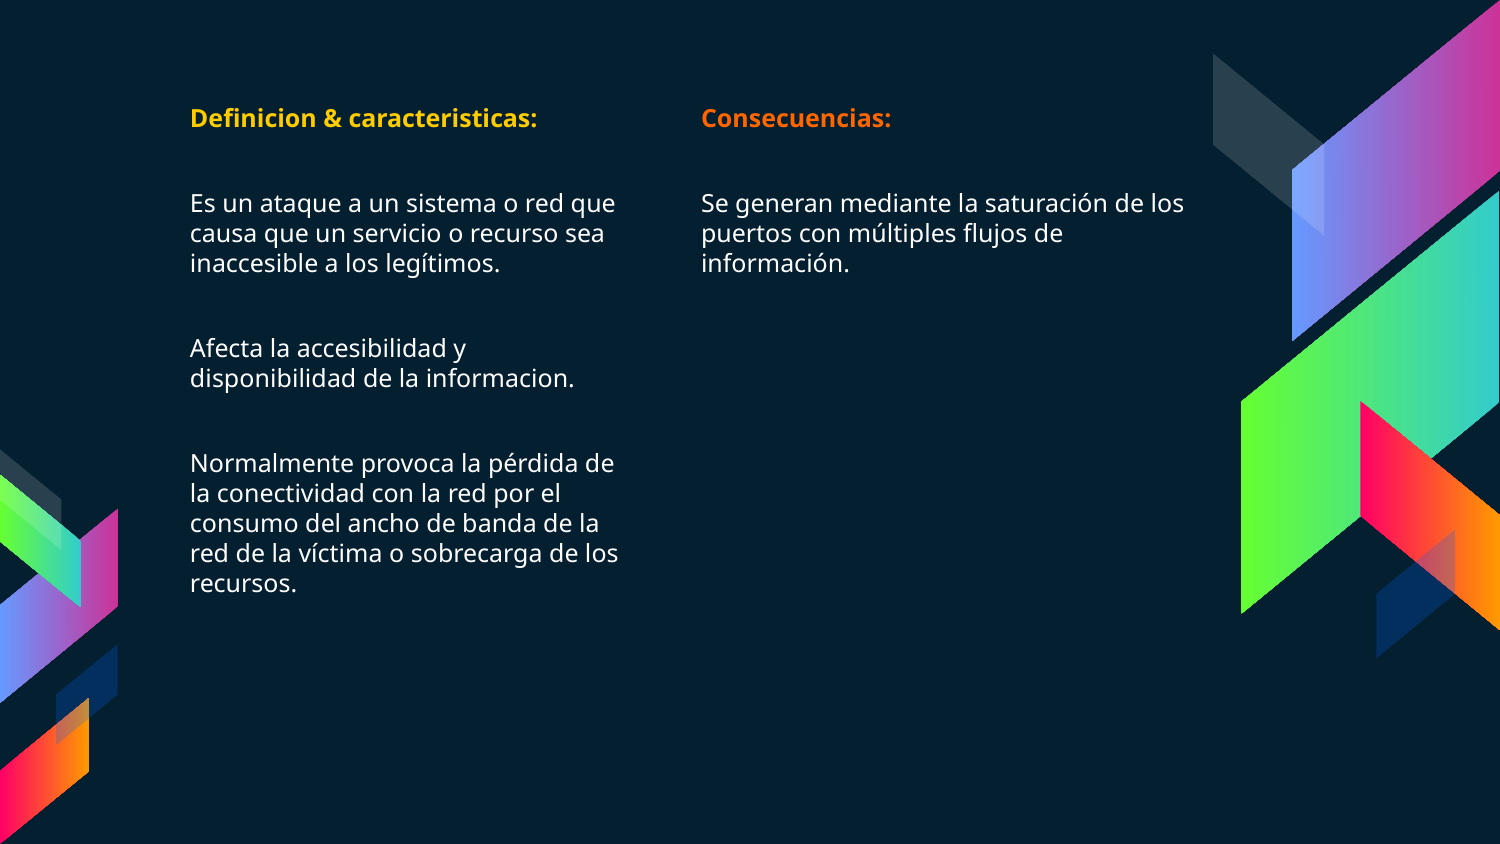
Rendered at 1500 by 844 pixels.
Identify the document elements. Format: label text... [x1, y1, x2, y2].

list Consecuencias: Se generan mediante la saturación de los puertos con múltiples flujos de información. [686, 87, 1221, 559]
list Definicion & caracteristicas: Es un ataque a un sistema o red que causa que un servicio o recurso sea inaccesible a los legítimos. Afecta la accesibilidad y disponibilidad de la informacion. Normalmente provoca la pérdida de la conectividad con la red por el consumo del ancho de banda de la red de la víctima o sobrecarga de los recursos. [175, 87, 655, 559]
